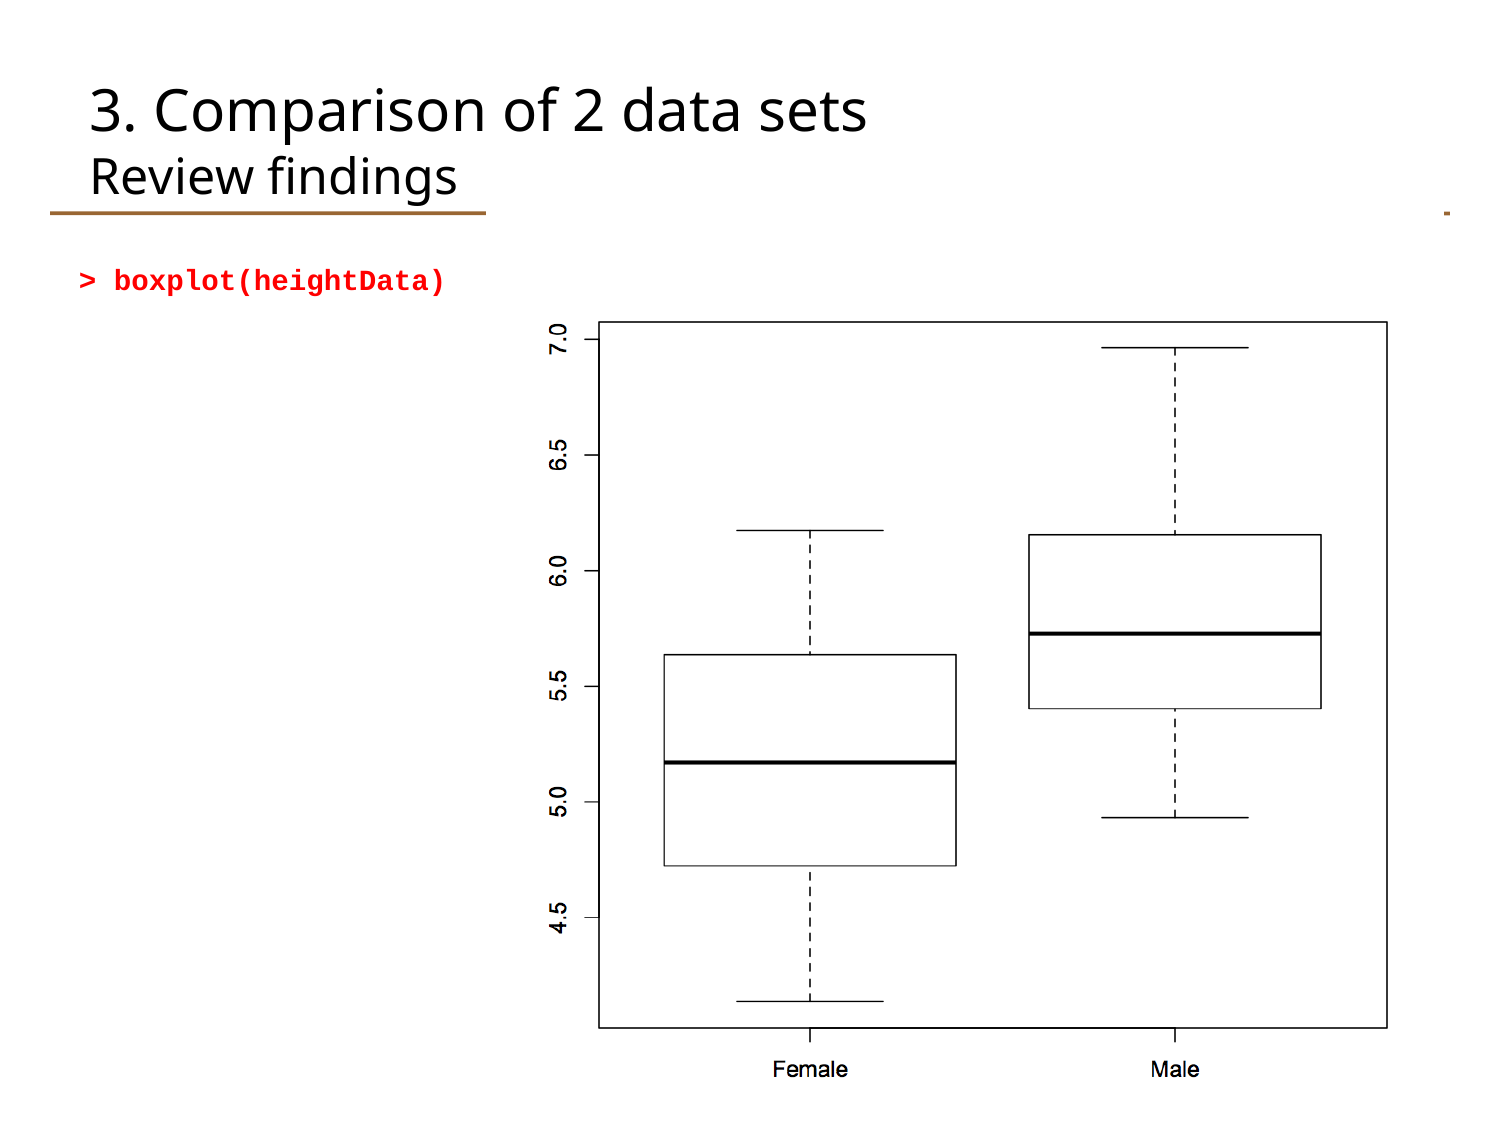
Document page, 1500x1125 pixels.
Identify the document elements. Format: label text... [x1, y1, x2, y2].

picture [486, 209, 1444, 1125]
text_box > boxplot(heightData) [64, 253, 866, 809]
text_box 3. Comparison of 2 data sets Review findings [75, 44, 1425, 233]
